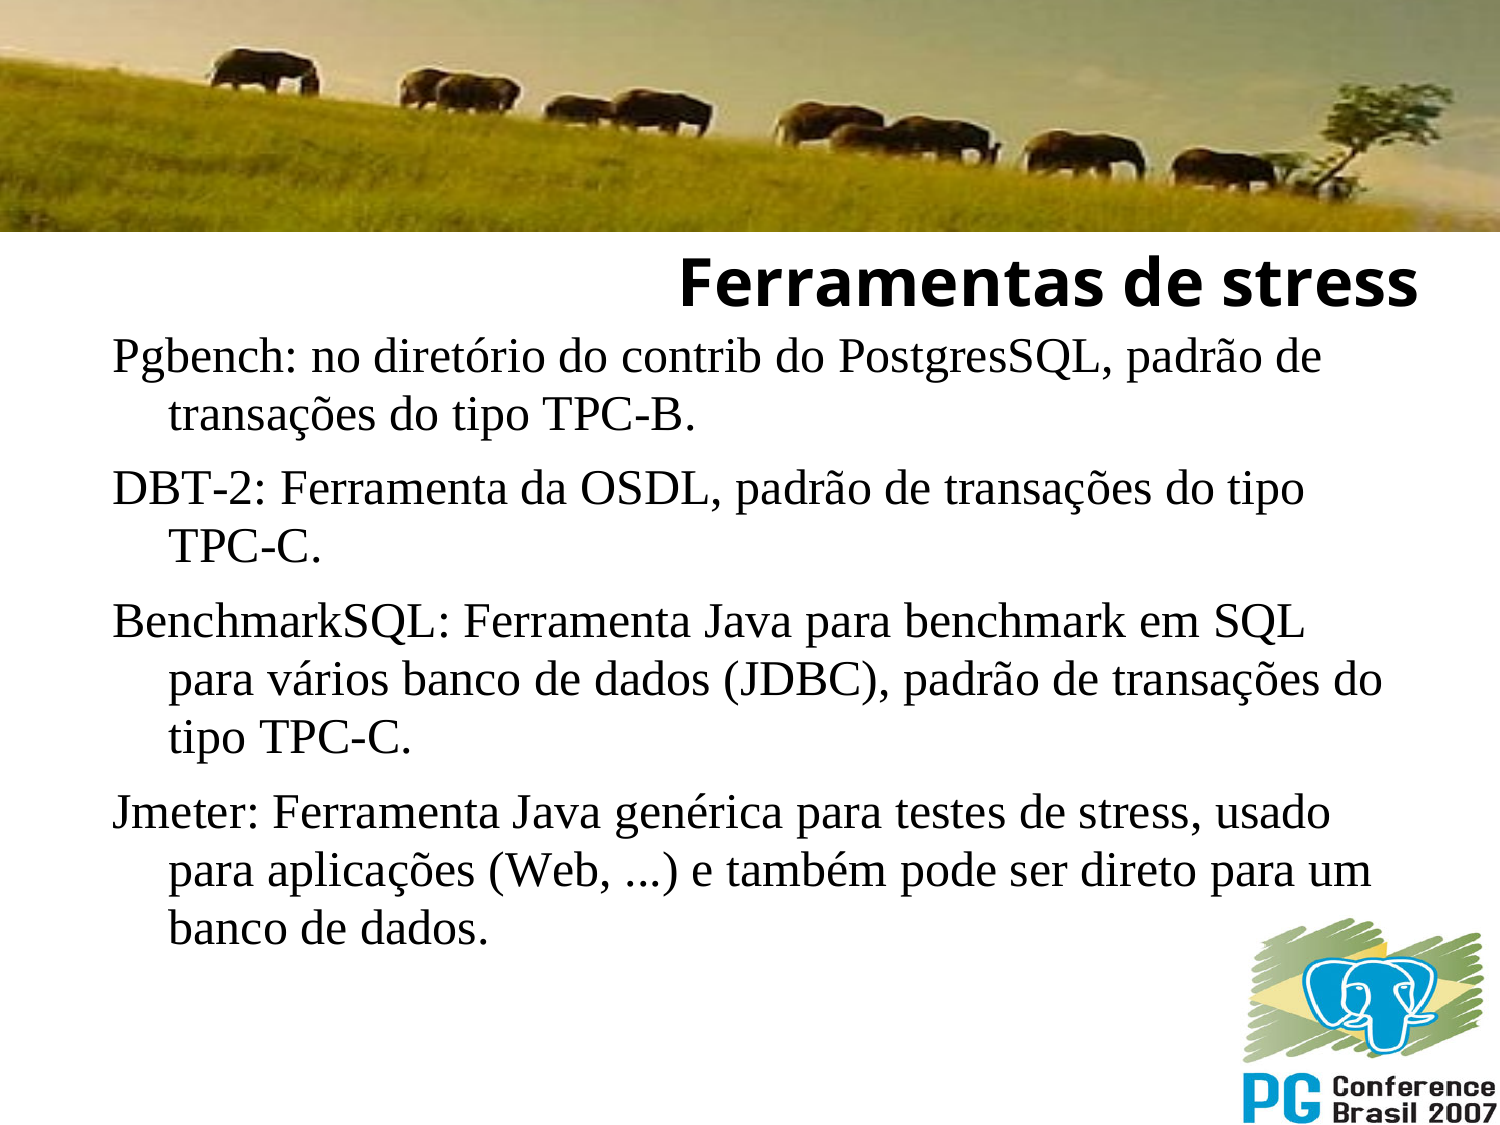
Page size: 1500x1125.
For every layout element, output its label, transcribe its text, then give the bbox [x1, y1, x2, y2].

text_box Ferramentas de stress [472, 232, 1436, 329]
list Pgbench: no diretório do contrib do PostgresSQL, padrão de transações do tipo TPC-B. DBT-2: Ferramenta da OSDL, padrão de transações do tipo TPC-C. BenchmarkSQL: Ferramenta Java para benchmark em SQL para vários banco de dados (JDBC), padrão de transações do tipo TPC-C. Jmeter: Ferramenta Java genérica para testes de stress, usado para aplicações (Web, ...) e também pode ser direto para um banco de dados. [112, 325, 1388, 1006]
picture [1240, 915, 1500, 1125]
picture [0, 0, 1500, 232]
